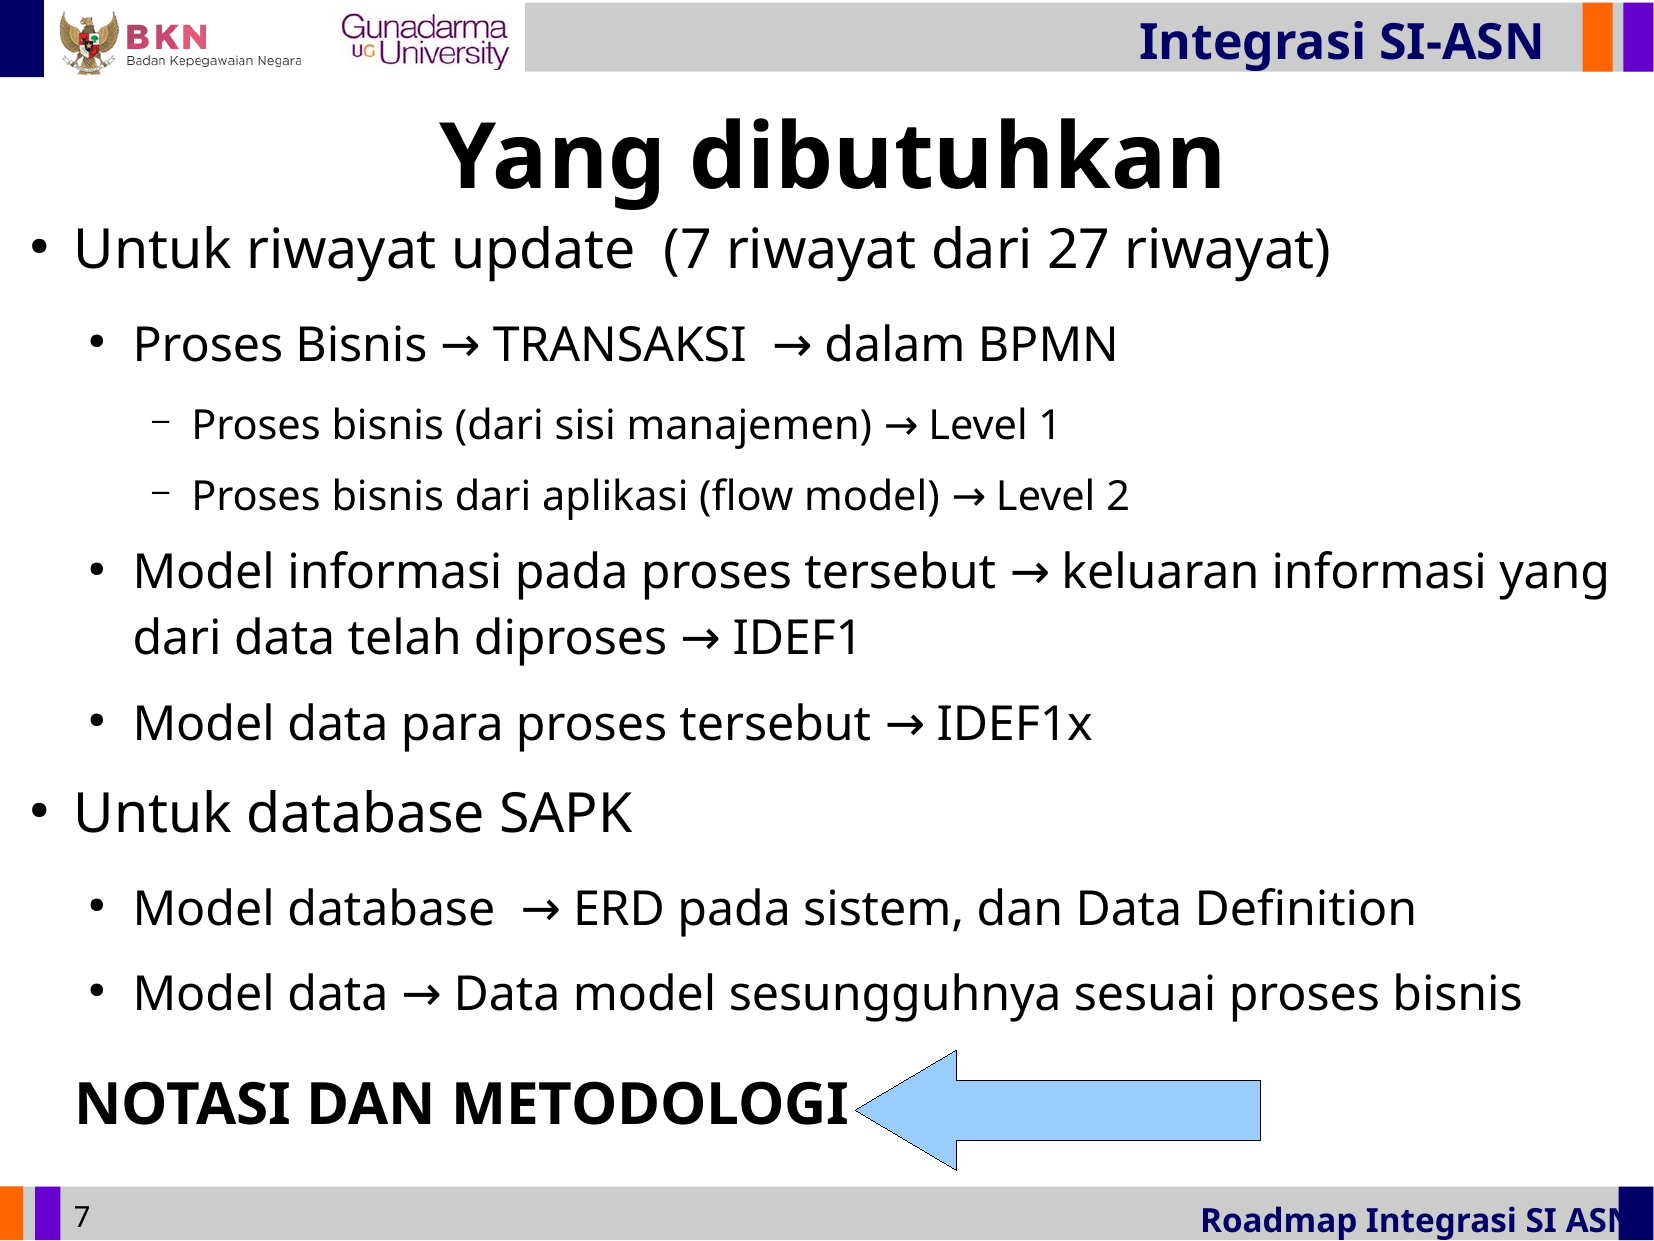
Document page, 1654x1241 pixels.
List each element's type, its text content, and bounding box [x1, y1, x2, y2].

picture [60, 11, 301, 75]
text_box NOTASI DAN METODOLOGI [60, 1055, 841, 1141]
list Untuk riwayat update (7 riwayat dari 27 riwayat) Proses Bisnis → TRANSAKSI → dalam BPMN Proses bisnis (dari sisi manajemen) → Level 1 Proses bisnis dari aplikasi (flow model) → Level 2 Model informasi pada proses tersebut → keluaran informasi yang dari data telah diproses → IDEF1 Model data para proses tersebut → IDEF1x Untuk database SAPK Model database → ERD pada sistem, dan Data Definition Model data → Data model sesungguhnya sesuai proses bisnis [14, 210, 1636, 1036]
picture [340, 0, 510, 70]
text_box [855, 1050, 1261, 1171]
title Yang dibutuhkan [77, 90, 1591, 210]
